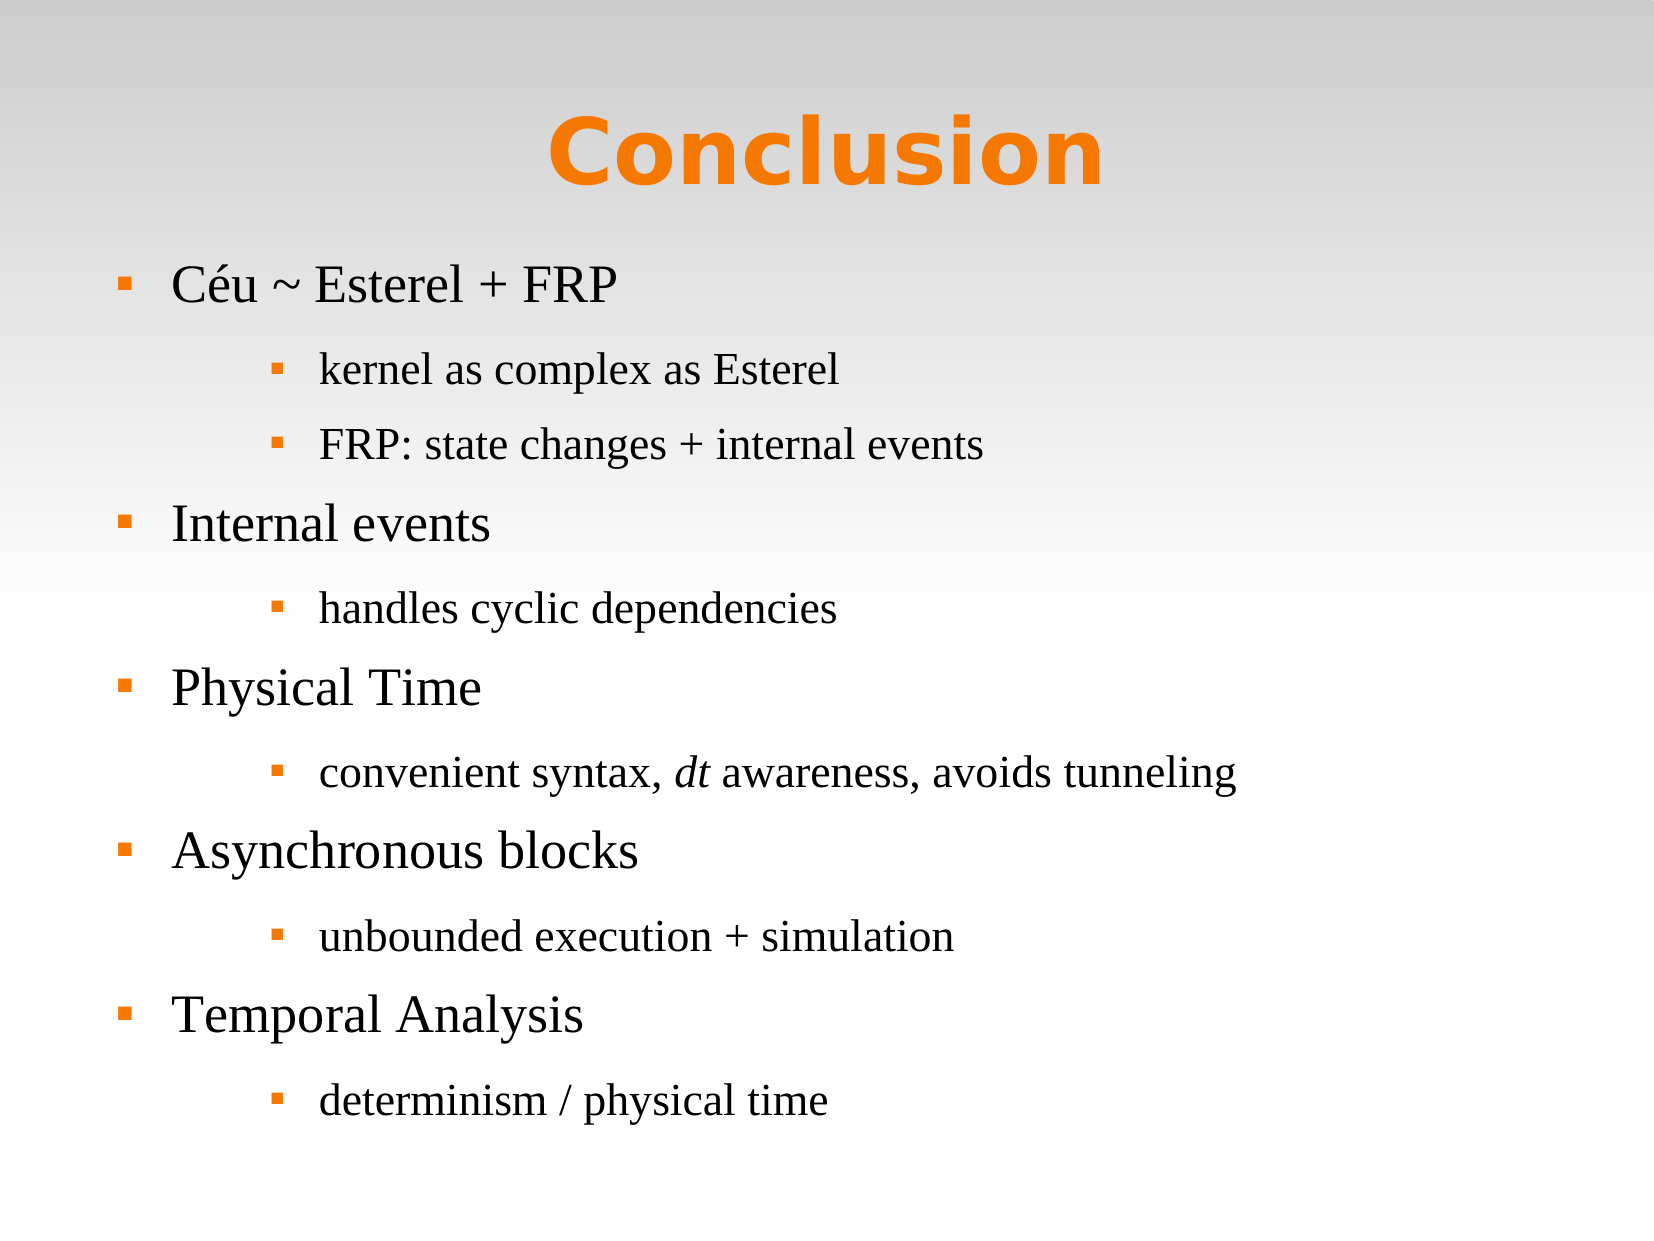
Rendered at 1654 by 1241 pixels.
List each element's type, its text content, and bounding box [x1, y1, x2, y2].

title Conclusion [82, 56, 1571, 250]
list Céu ~ Esterel + FRP kernel as complex as Esterel FRP: state changes + internal events Internal events handles cyclic dependencies Physical Time convenient syntax, dt awareness, avoids tunneling Asynchronous blocks unbounded execution + simulation Temporal Analysis determinism / physical time [82, 254, 1571, 1182]
